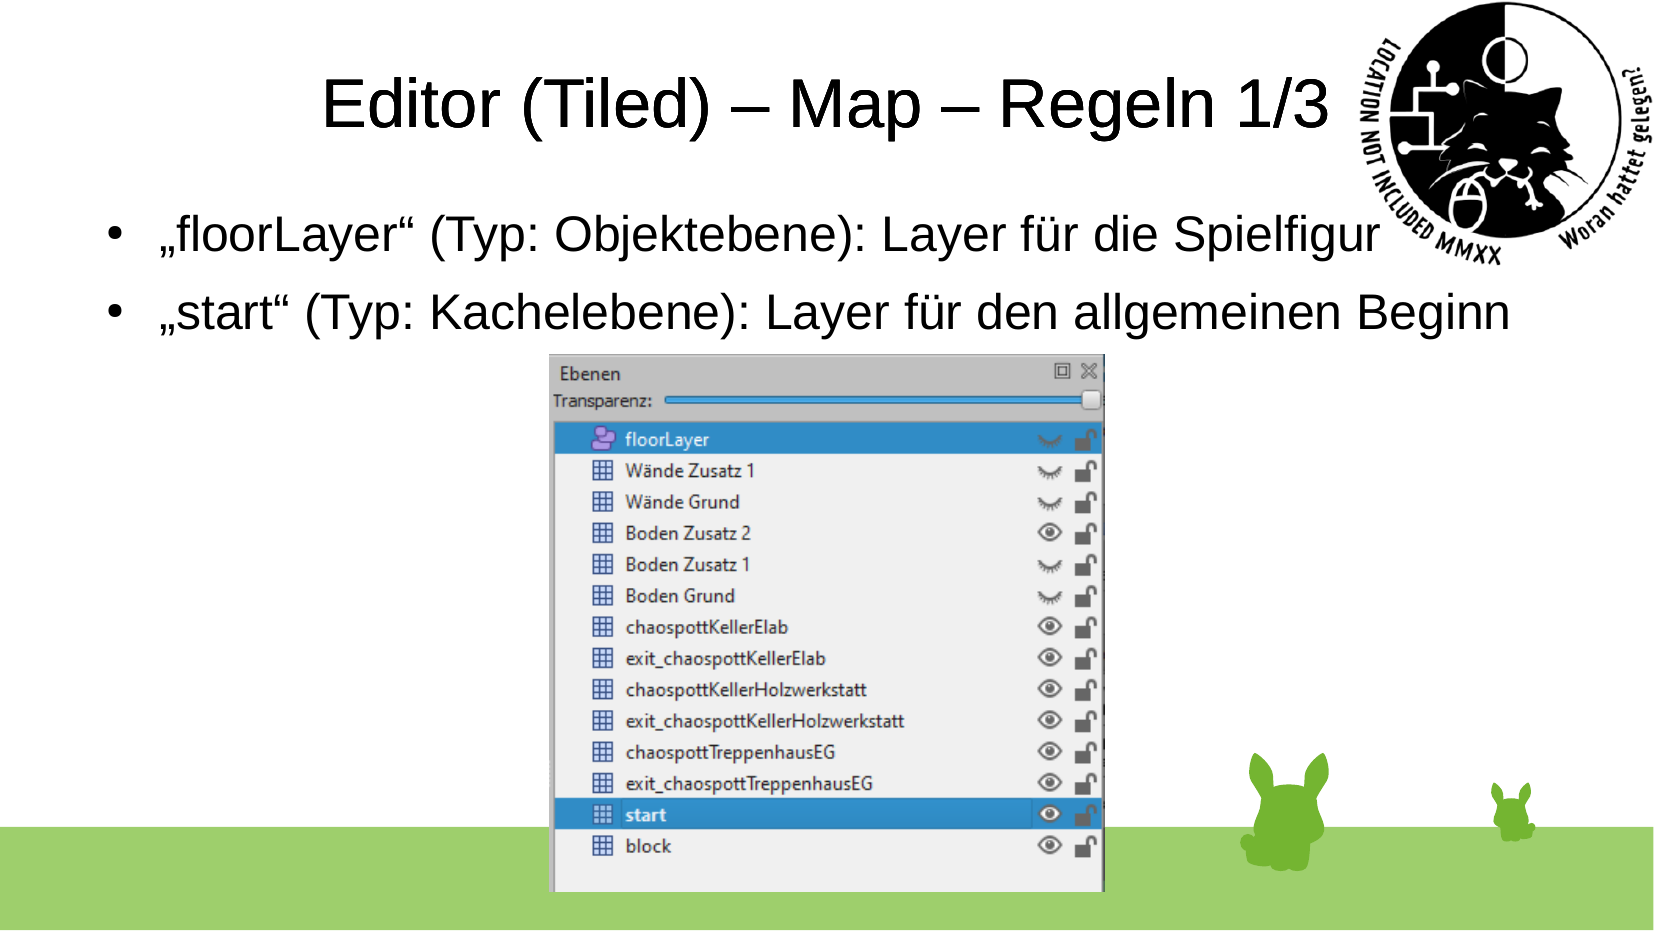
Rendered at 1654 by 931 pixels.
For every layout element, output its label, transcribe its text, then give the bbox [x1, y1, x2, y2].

title Editor (Tiled) – Map – Regeln 1/3 [88, 29, 1358, 178]
picture [1358, 0, 1654, 266]
list „floorLayer“ (Typ: Objektebene): Layer für die Spielfigur „start“ (Typ: Kachelebene): Layer für den allgemeinen Beginn [88, 206, 1565, 739]
picture [549, 354, 1105, 892]
